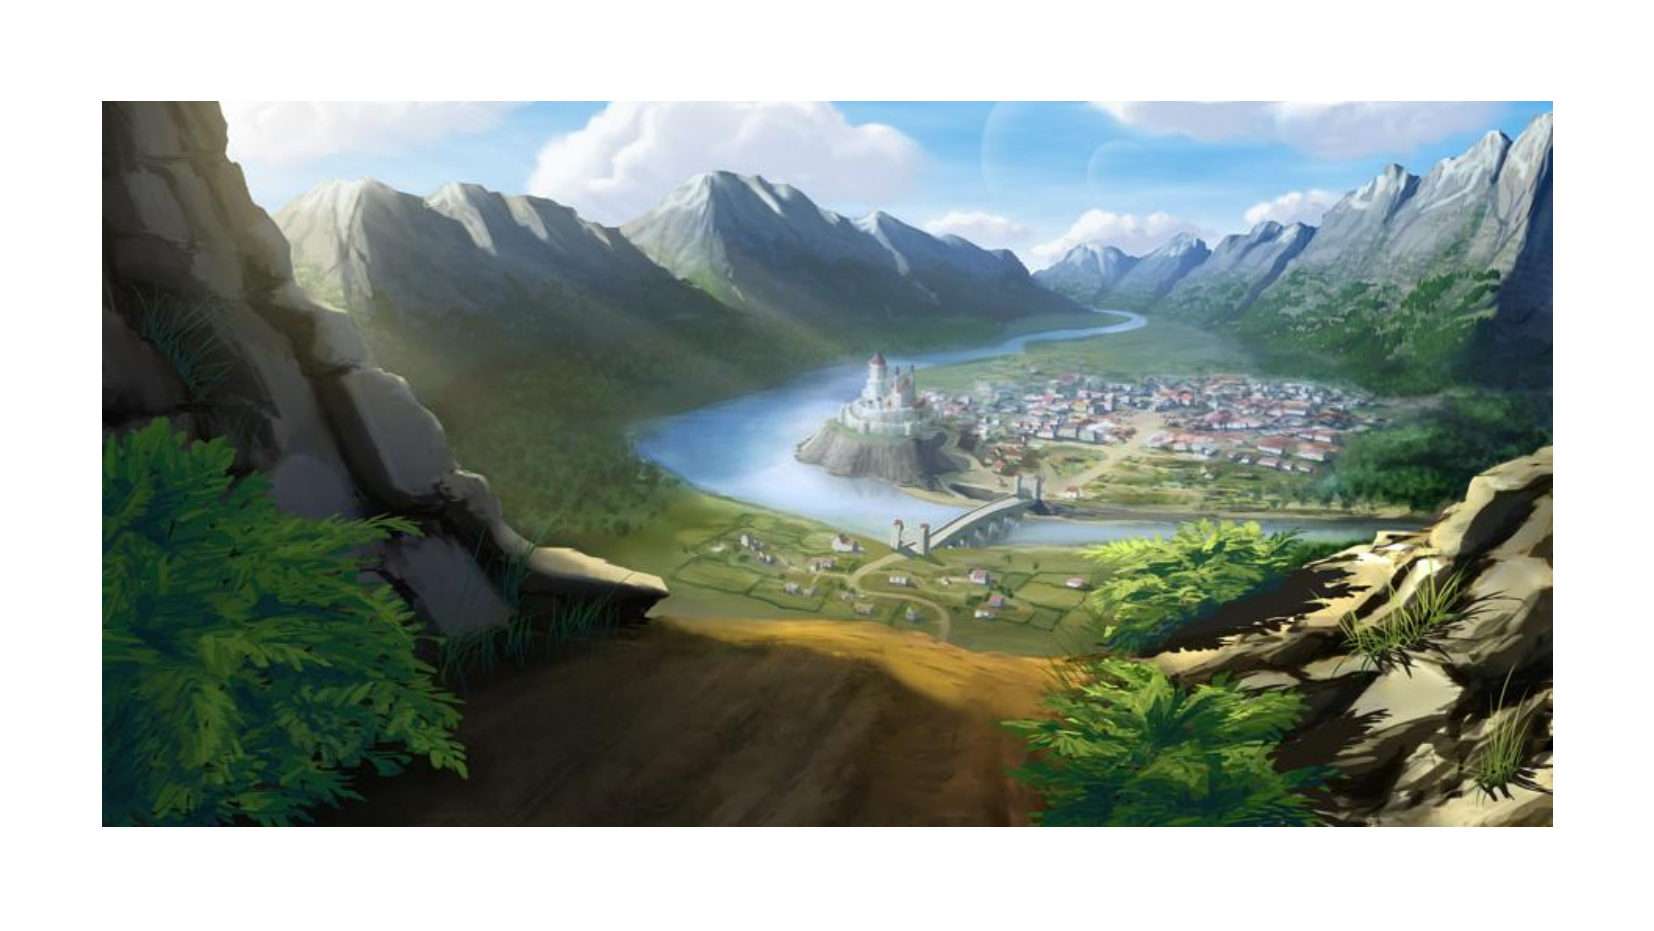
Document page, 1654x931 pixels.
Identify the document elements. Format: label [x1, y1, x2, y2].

picture [102, 101, 1553, 827]
